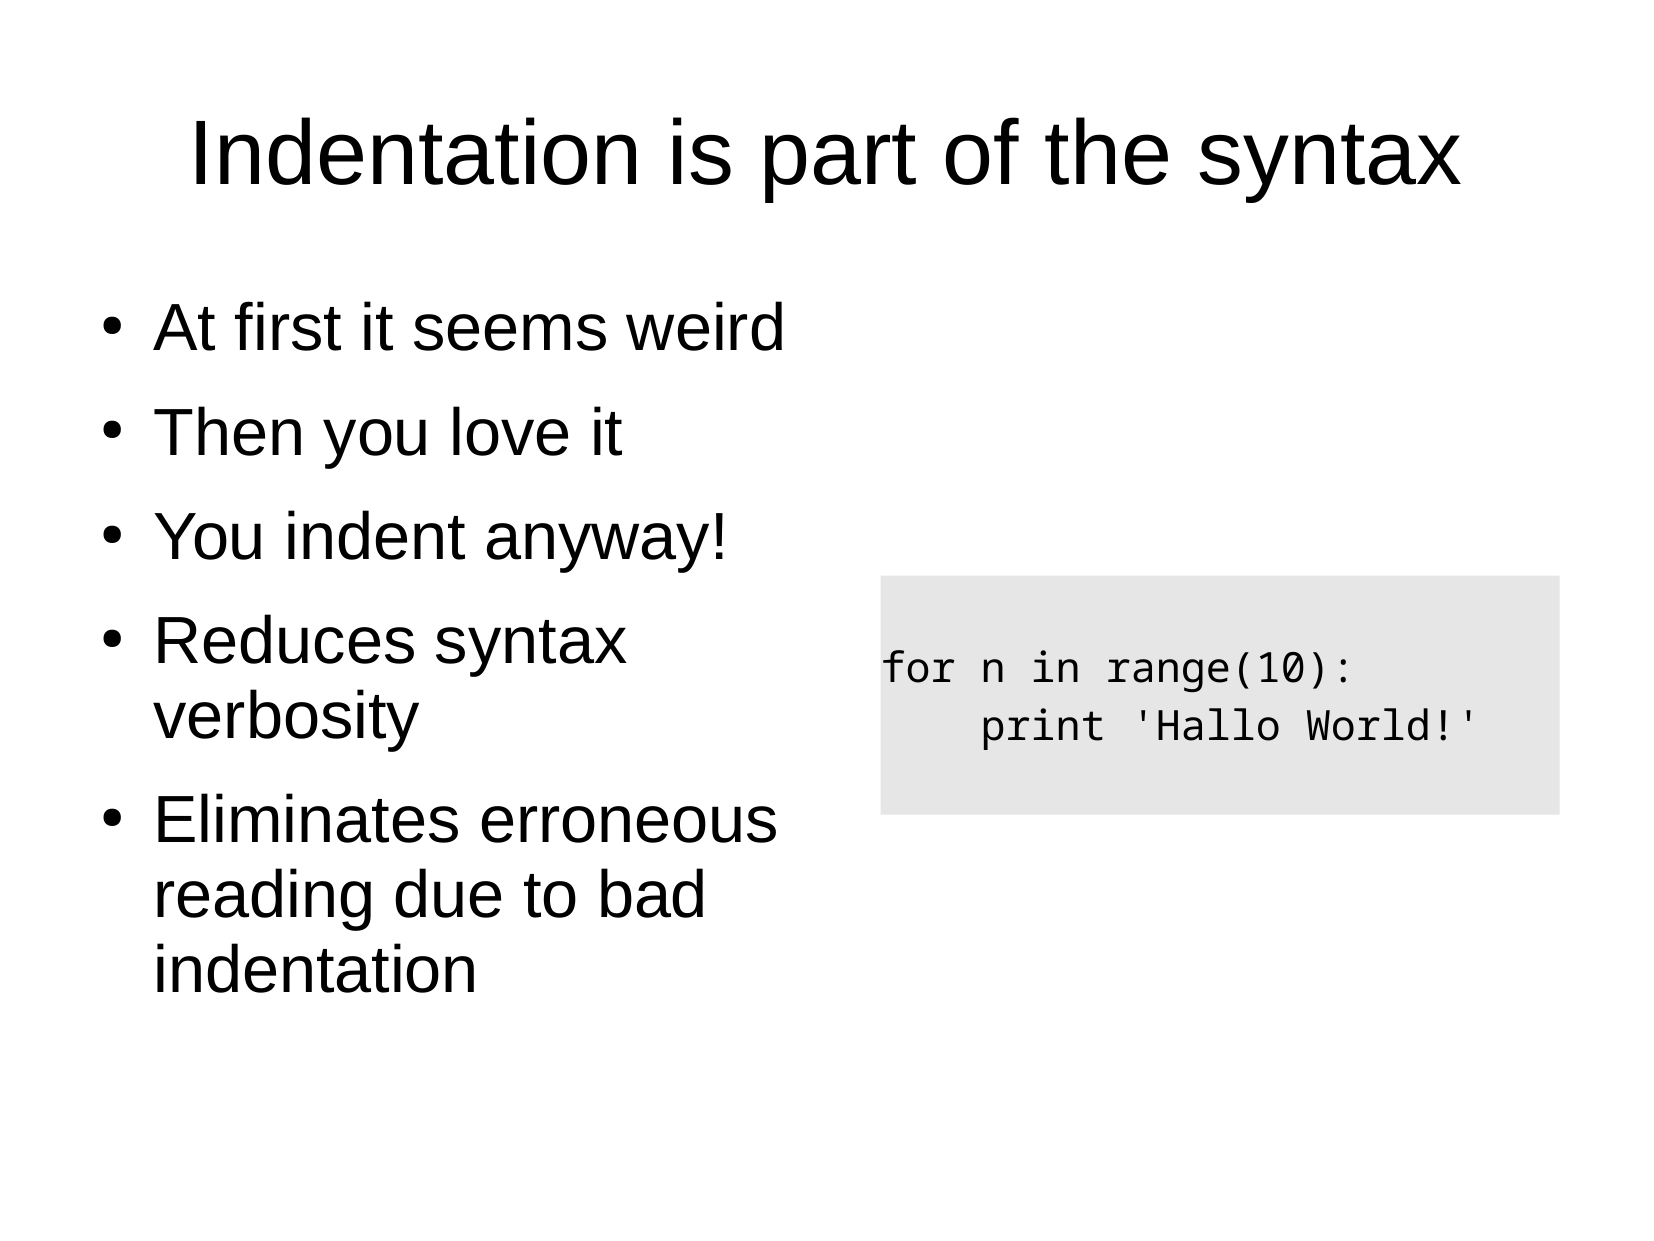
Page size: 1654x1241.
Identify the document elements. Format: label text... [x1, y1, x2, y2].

list At first it seems weird Then you love it You indent anyway! Reduces syntax verbosity Eliminates erroneous reading due to bad indentation [82, 290, 793, 1010]
title for n in range(10): print 'Hallo World!' [880, 575, 1560, 815]
title Indentation is part of the syntax [82, 49, 1571, 257]
